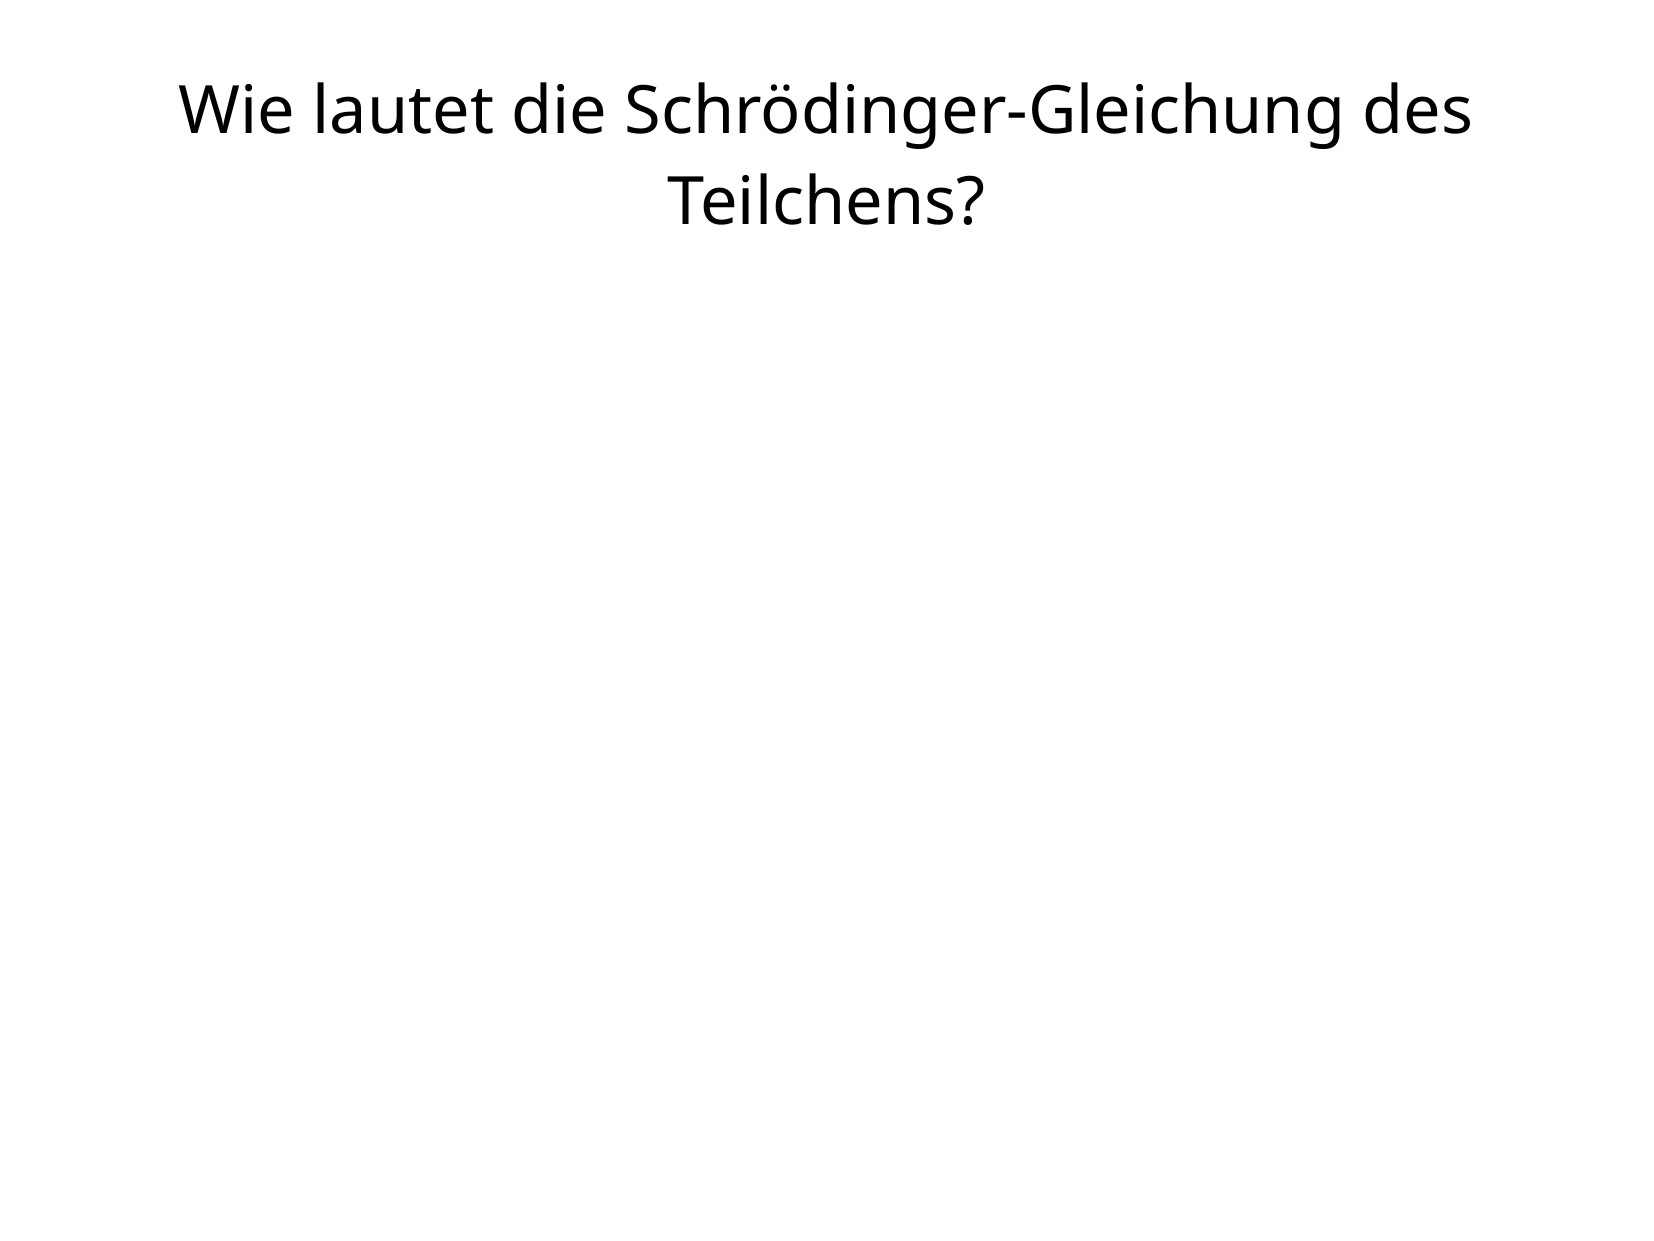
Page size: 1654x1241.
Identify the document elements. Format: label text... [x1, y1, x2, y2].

title Wie lautet die Schrödinger-Gleichung des Teilchens? [82, 49, 1571, 257]
